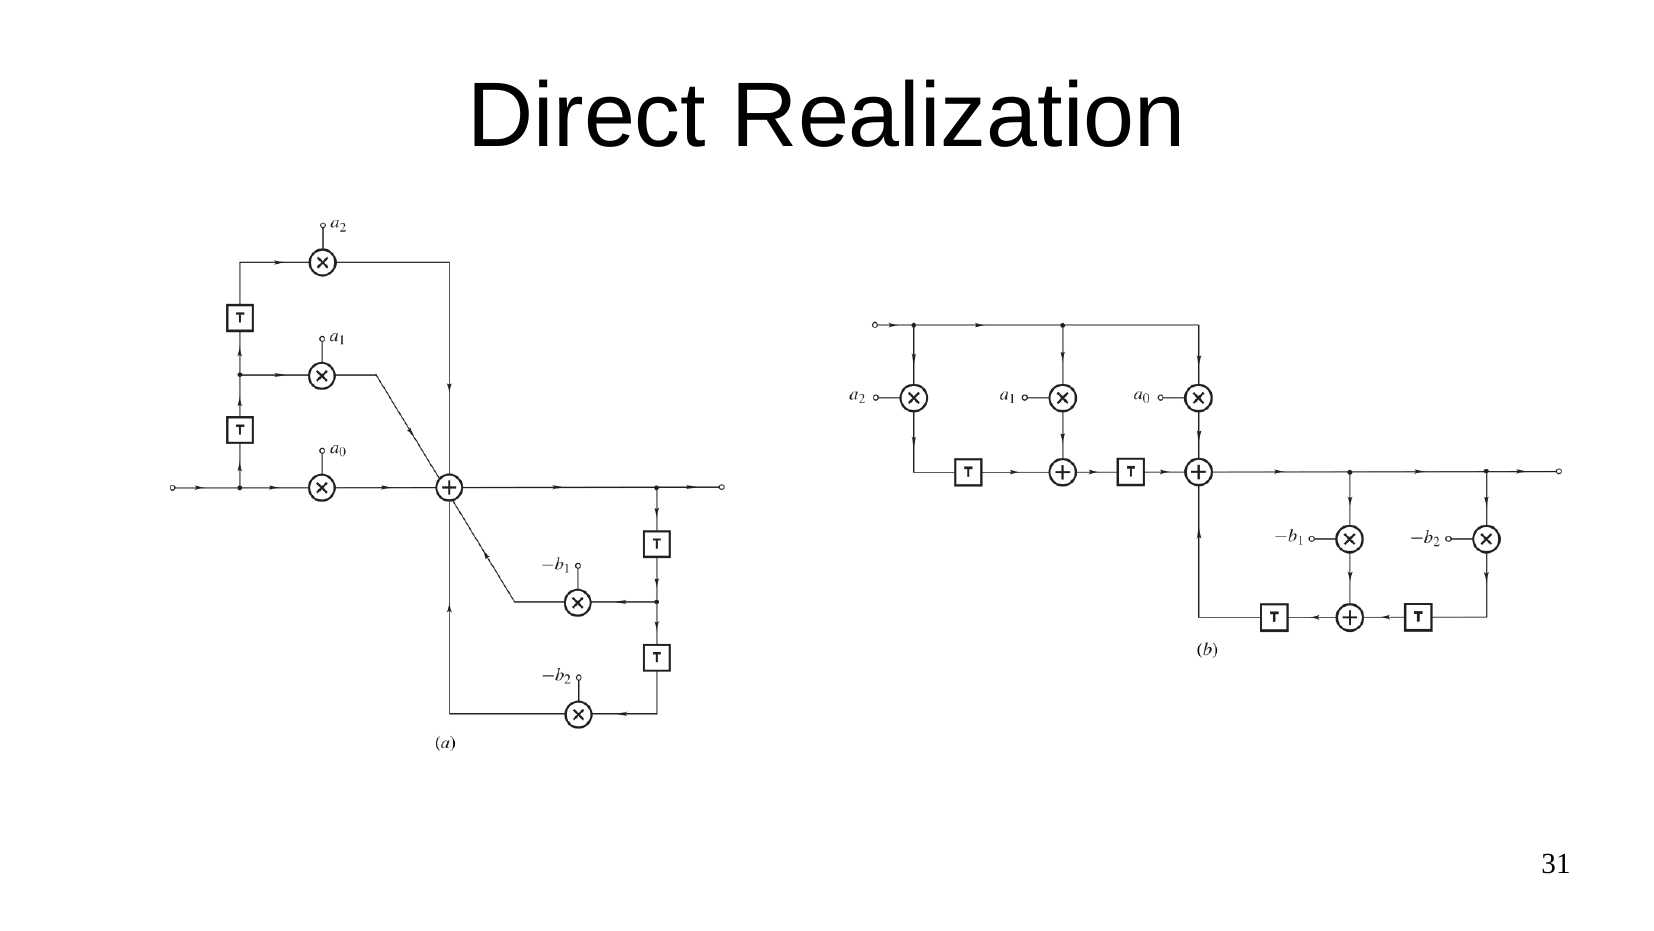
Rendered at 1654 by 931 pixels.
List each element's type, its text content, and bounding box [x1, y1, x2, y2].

picture [164, 217, 728, 758]
picture [845, 310, 1572, 664]
title Direct Realization [82, 37, 1571, 193]
